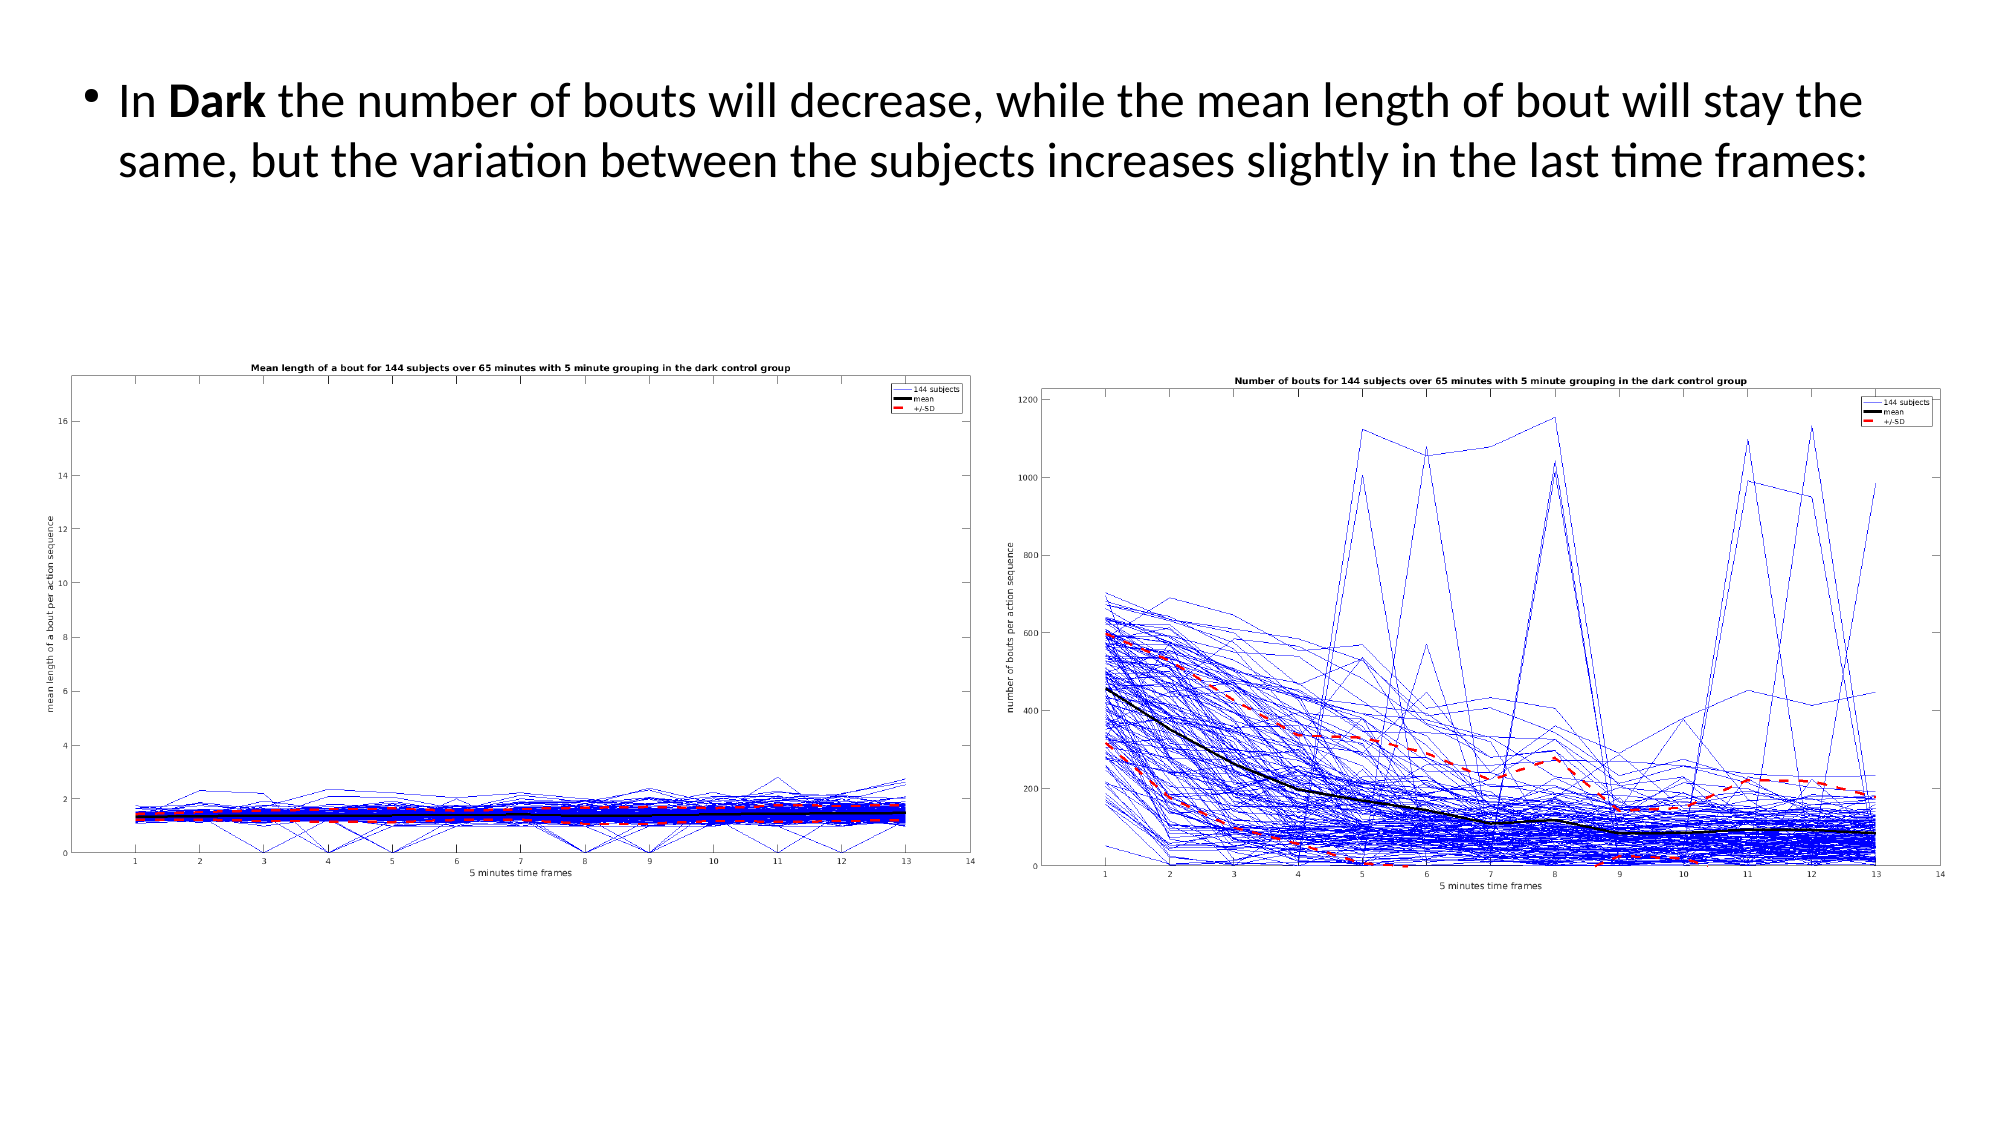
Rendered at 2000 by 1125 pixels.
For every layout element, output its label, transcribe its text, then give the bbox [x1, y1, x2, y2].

text_box In Dark the number of bouts will decrease, while the mean length of bout will stay the same, but the variation between the subjects increases slightly in the last time frames: [0, 0, 1981, 961]
picture [15, 332, 1981, 913]
